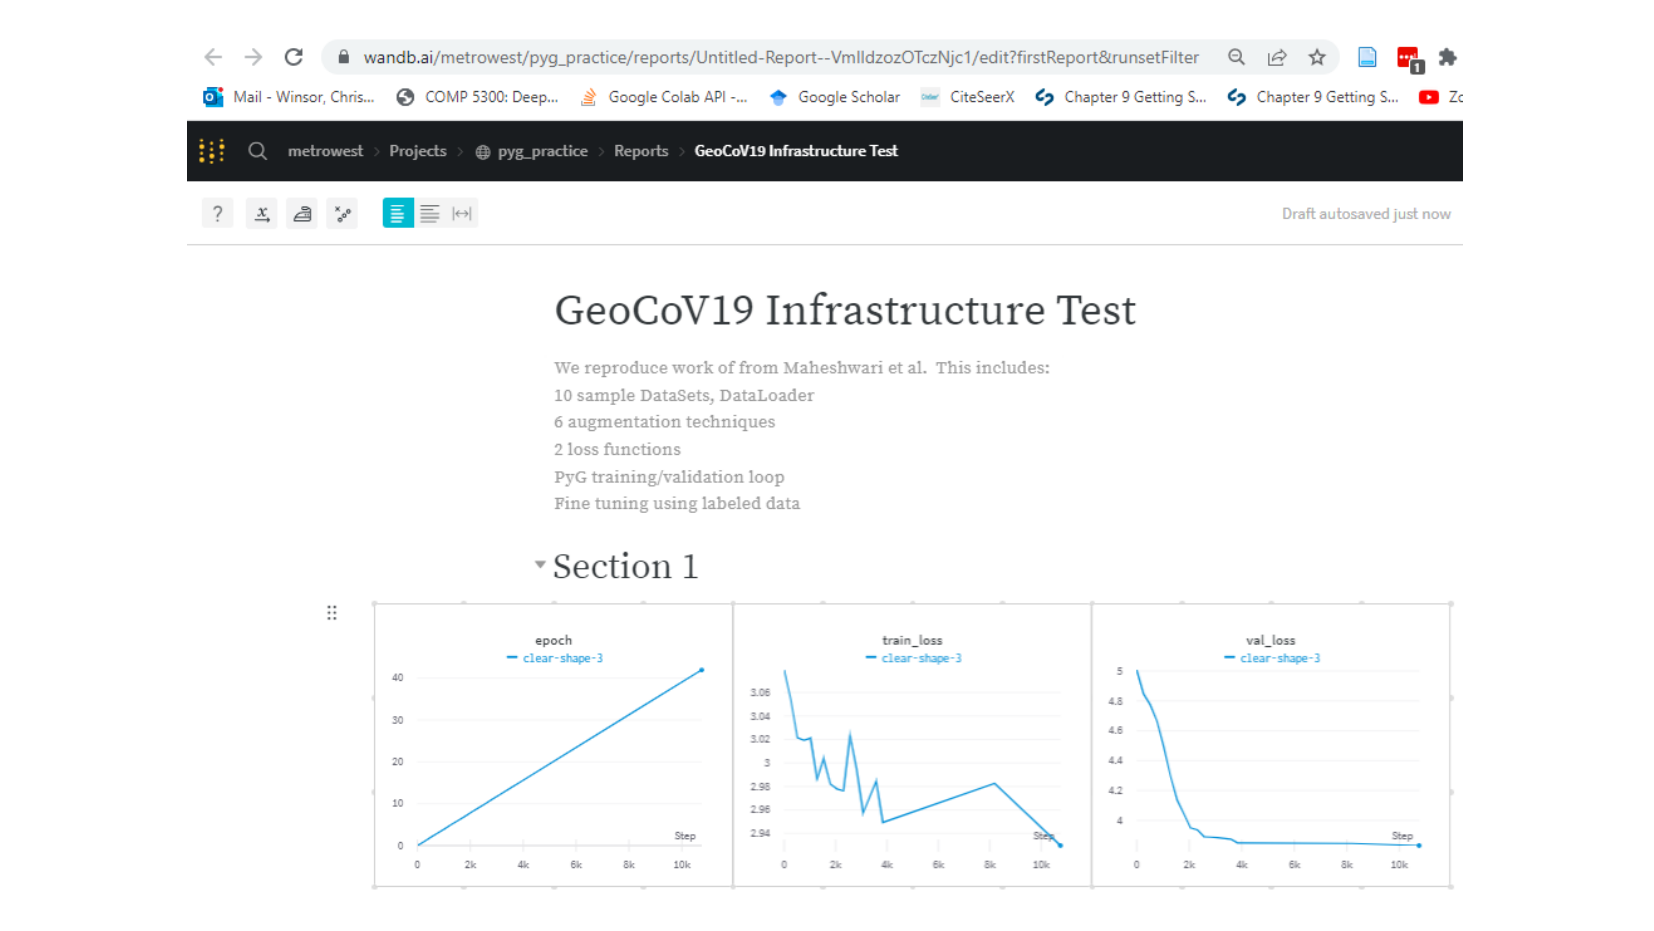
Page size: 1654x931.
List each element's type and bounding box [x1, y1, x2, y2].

picture [187, 37, 1463, 901]
